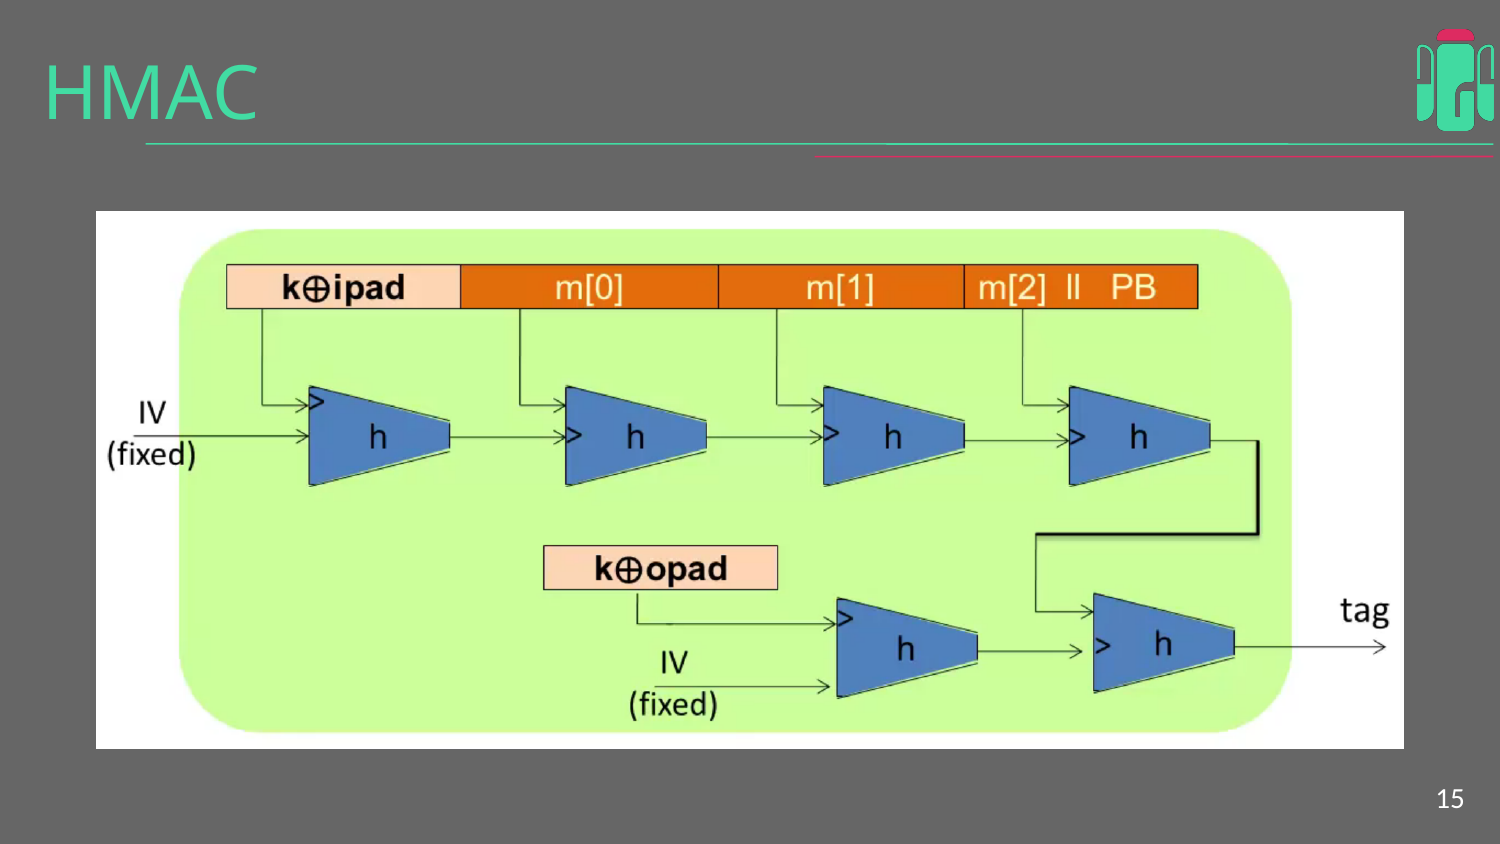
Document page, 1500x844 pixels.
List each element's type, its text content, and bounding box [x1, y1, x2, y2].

title HMAC [27, 29, 1374, 131]
picture [96, 211, 1404, 749]
picture [1417, 29, 1494, 131]
slide_number <number> [1389, 764, 1480, 830]
